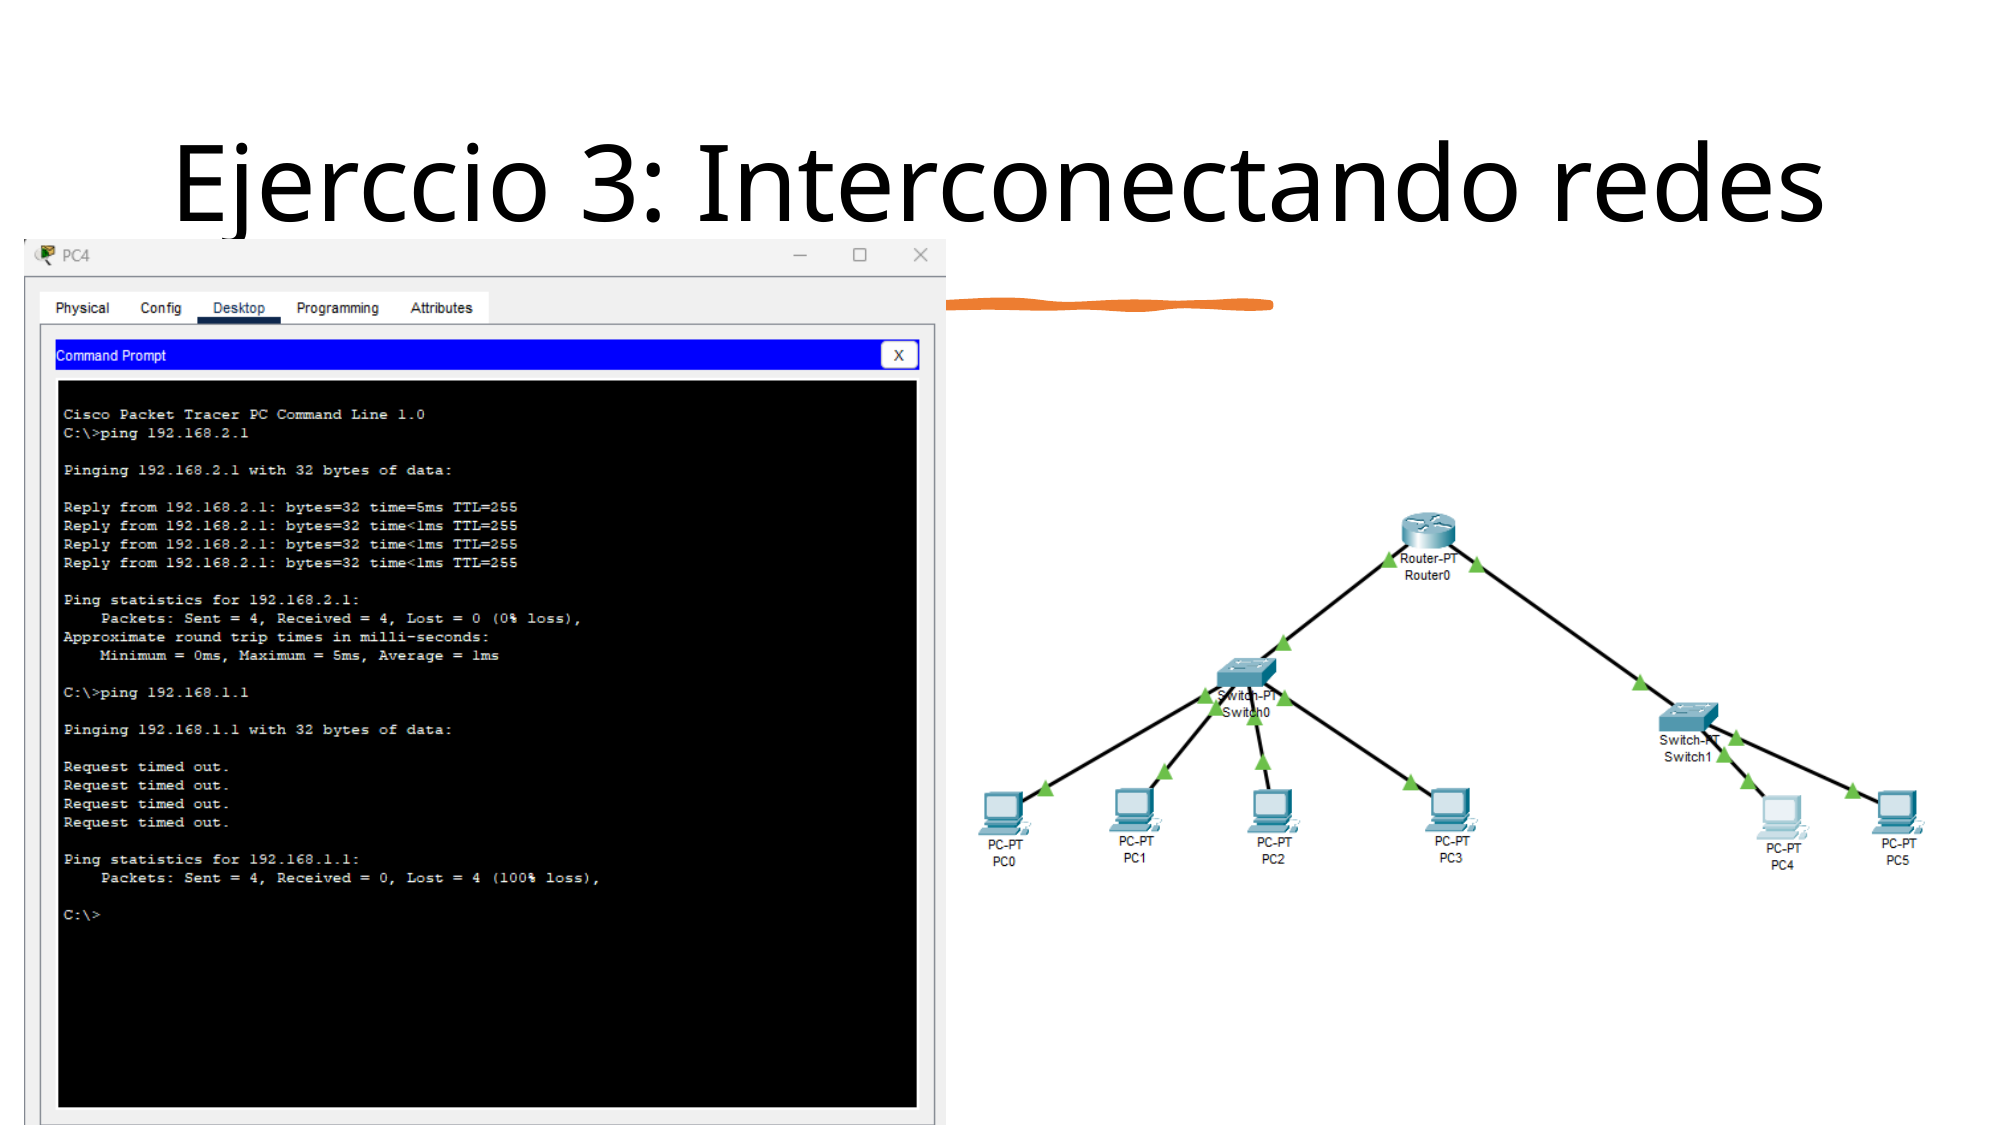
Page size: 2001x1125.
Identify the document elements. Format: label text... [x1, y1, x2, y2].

picture [24, 239, 1985, 1125]
text_box [946, 299, 1270, 309]
title Ejerccio 3: Interconectando redes [104, 75, 1895, 300]
